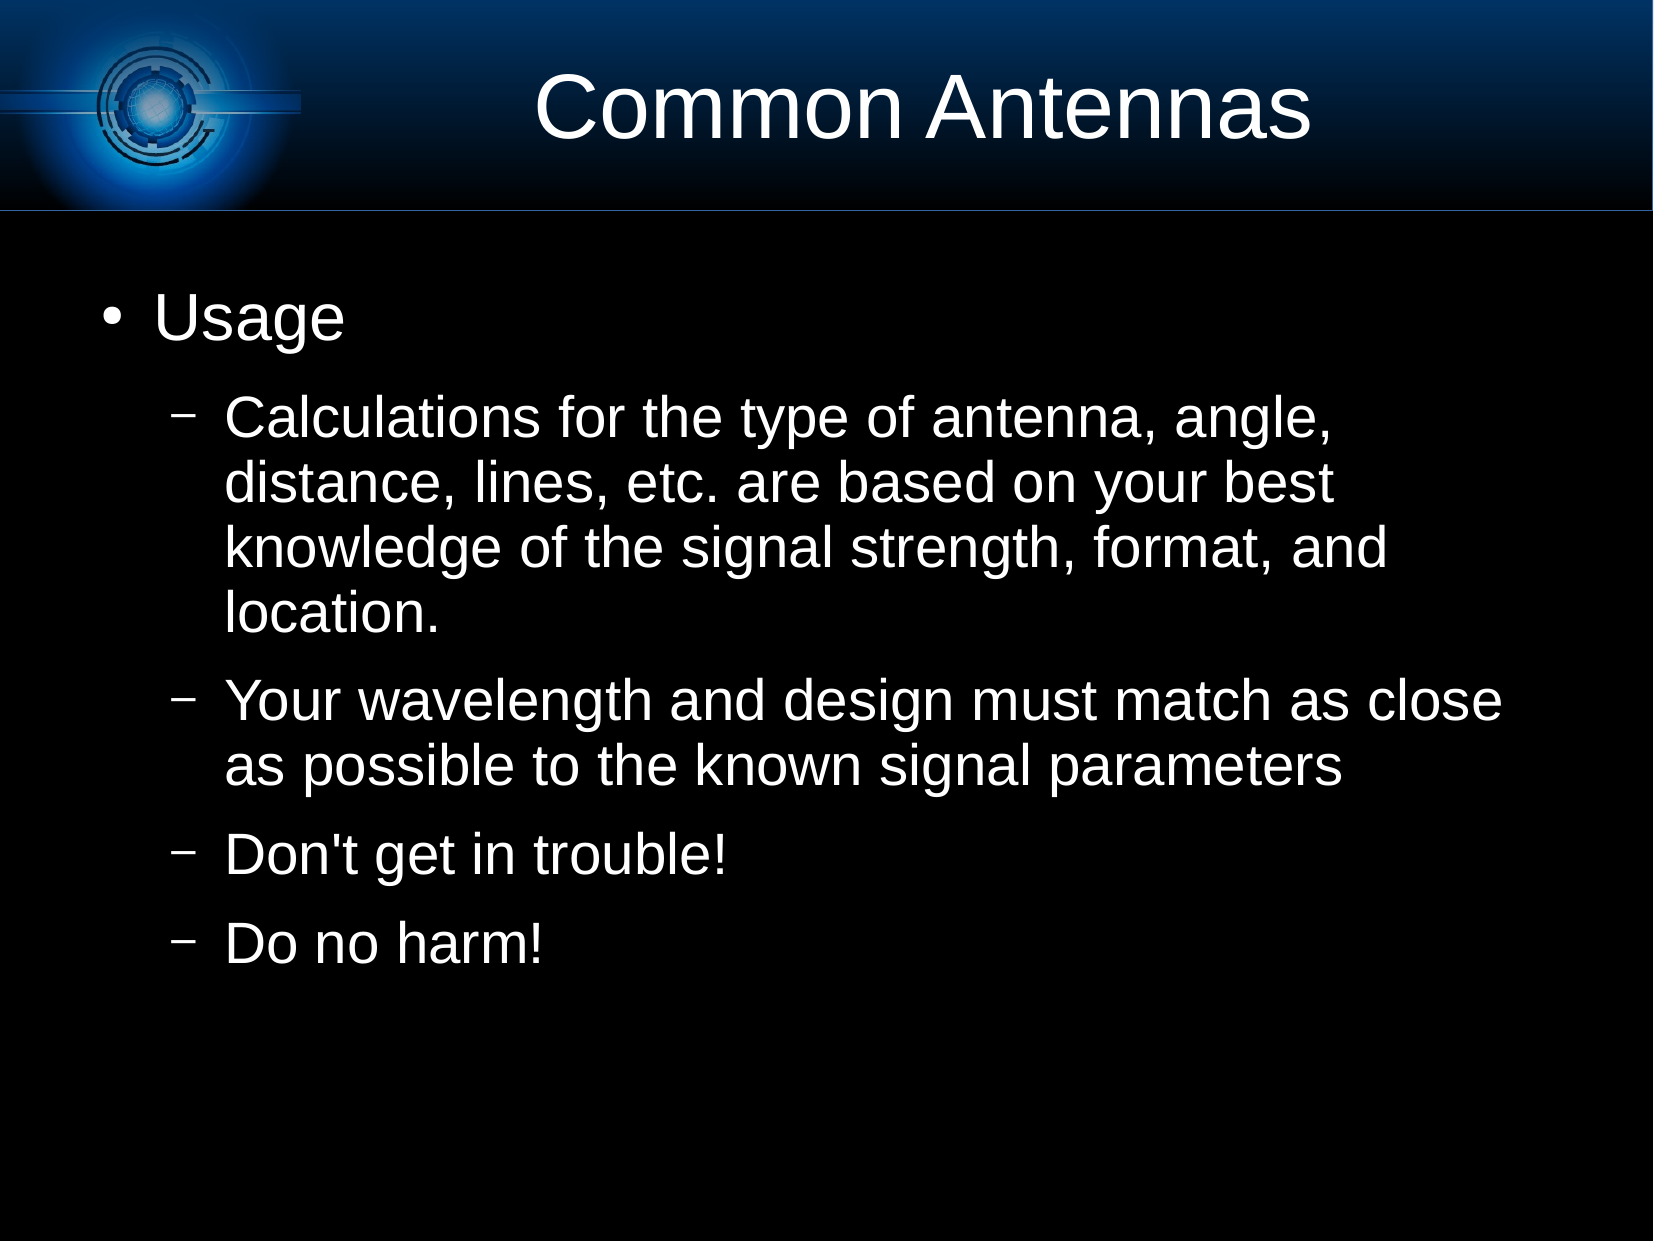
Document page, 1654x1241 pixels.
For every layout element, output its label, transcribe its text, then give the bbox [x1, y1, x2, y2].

list Usage Calculations for the type of antenna, angle, distance, lines, etc. are based on your best knowledge of the signal strength, format, and location. Your wavelength and design must match as close as possible to the known signal parameters Don't get in trouble! Do no harm! [82, 280, 1571, 1164]
picture [0, 87, 180, 210]
title Common Antennas [180, 2, 1653, 211]
